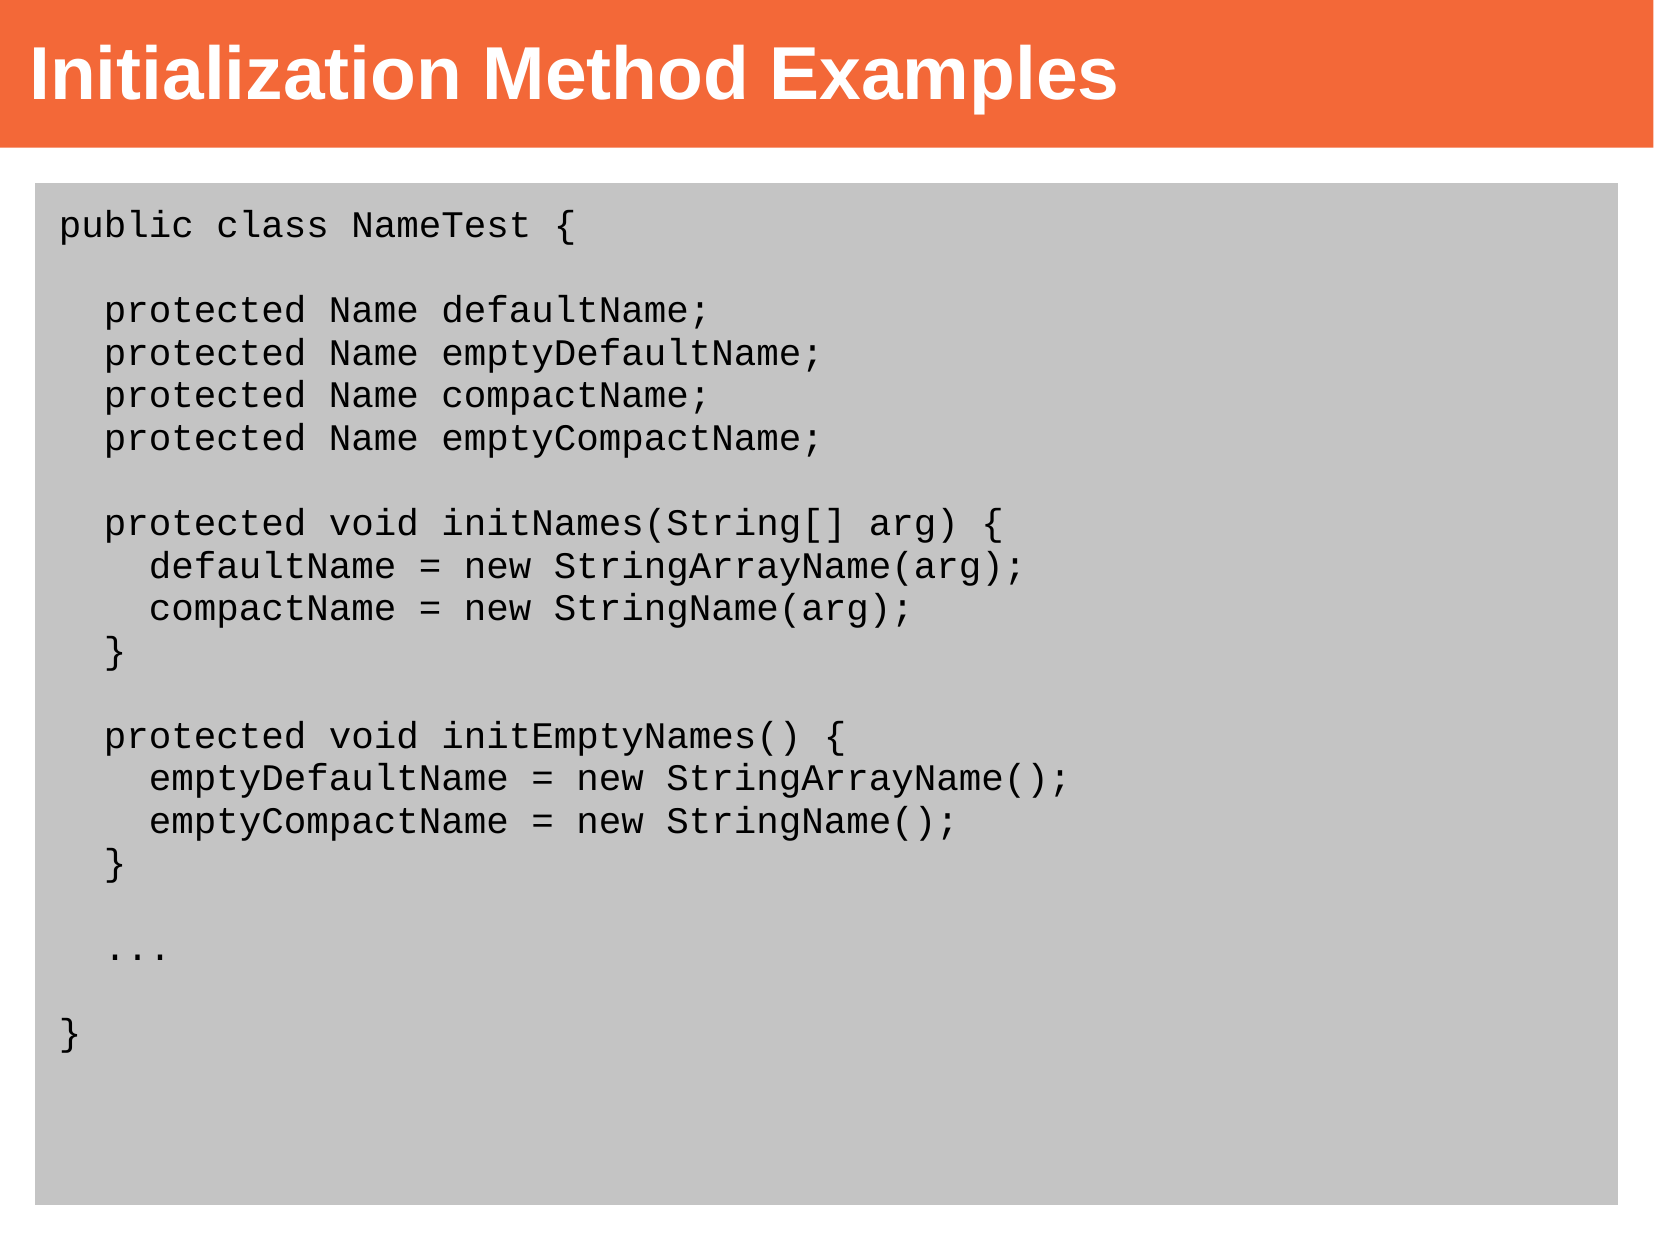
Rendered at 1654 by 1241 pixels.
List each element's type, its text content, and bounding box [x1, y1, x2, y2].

list public class NameTest { protected Name defaultName; protected Name emptyDefaultName; protected Name compactName; protected Name emptyCompactName; protected void initNames(String[] arg) { defaultName = new StringArrayName(arg); compactName = new StringName(arg); } protected void initEmptyNames() { emptyDefaultName = new StringArrayName(); emptyCompactName = new StringName(); } ... } [29, 177, 1625, 1211]
title Initialization Method Examples [0, 0, 1654, 148]
